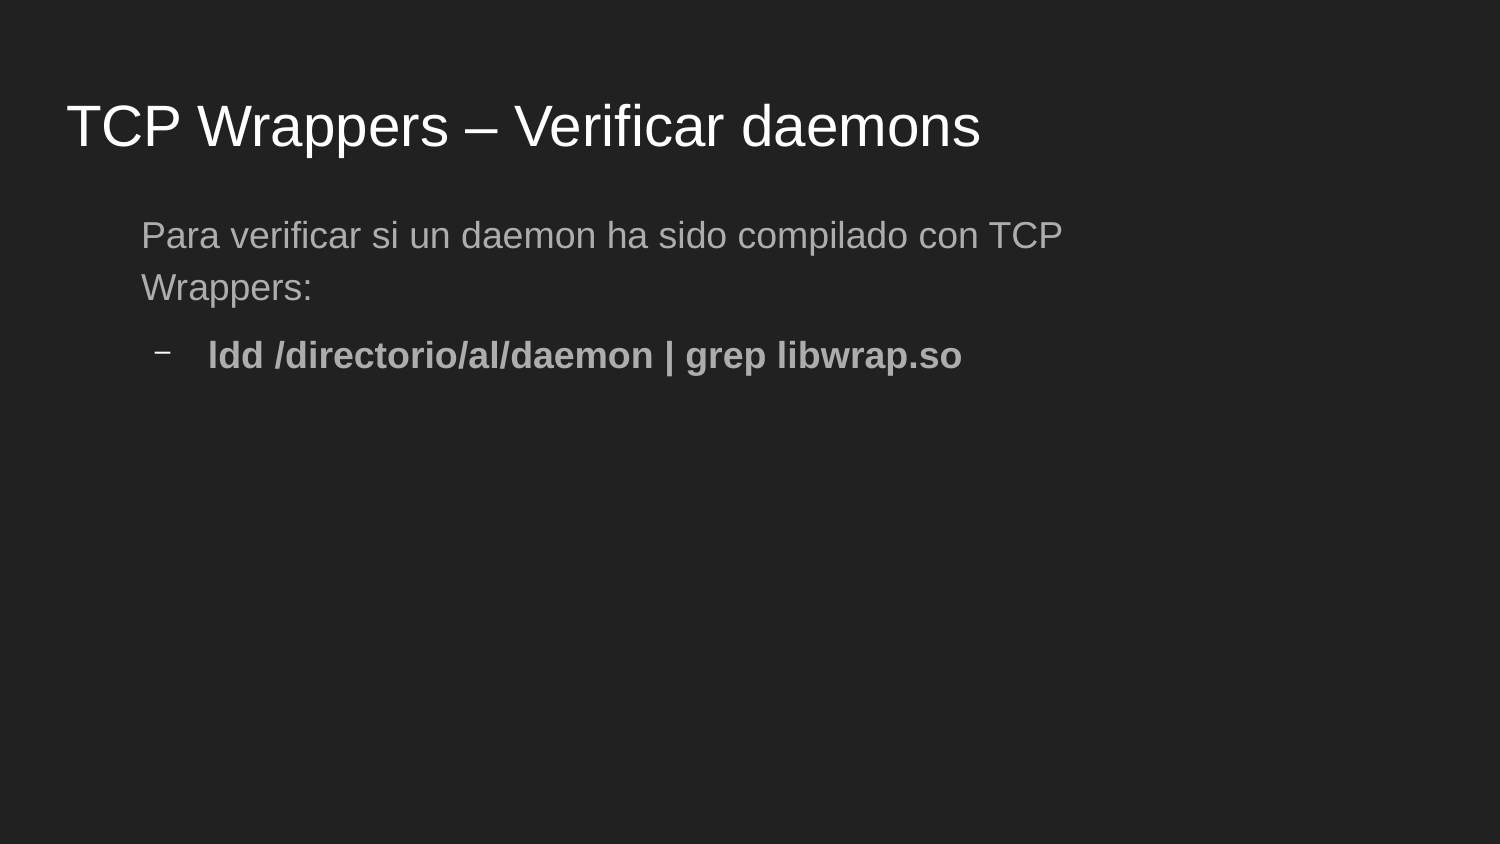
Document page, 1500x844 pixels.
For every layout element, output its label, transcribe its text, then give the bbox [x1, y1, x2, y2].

title TCP Wrappers – Verificar daemons [51, 72, 1449, 167]
list Para verificar si un daemon ha sido compilado con TCP Wrappers: ldd /directorio/al/daemon | grep libwrap.so [51, 189, 1261, 750]
